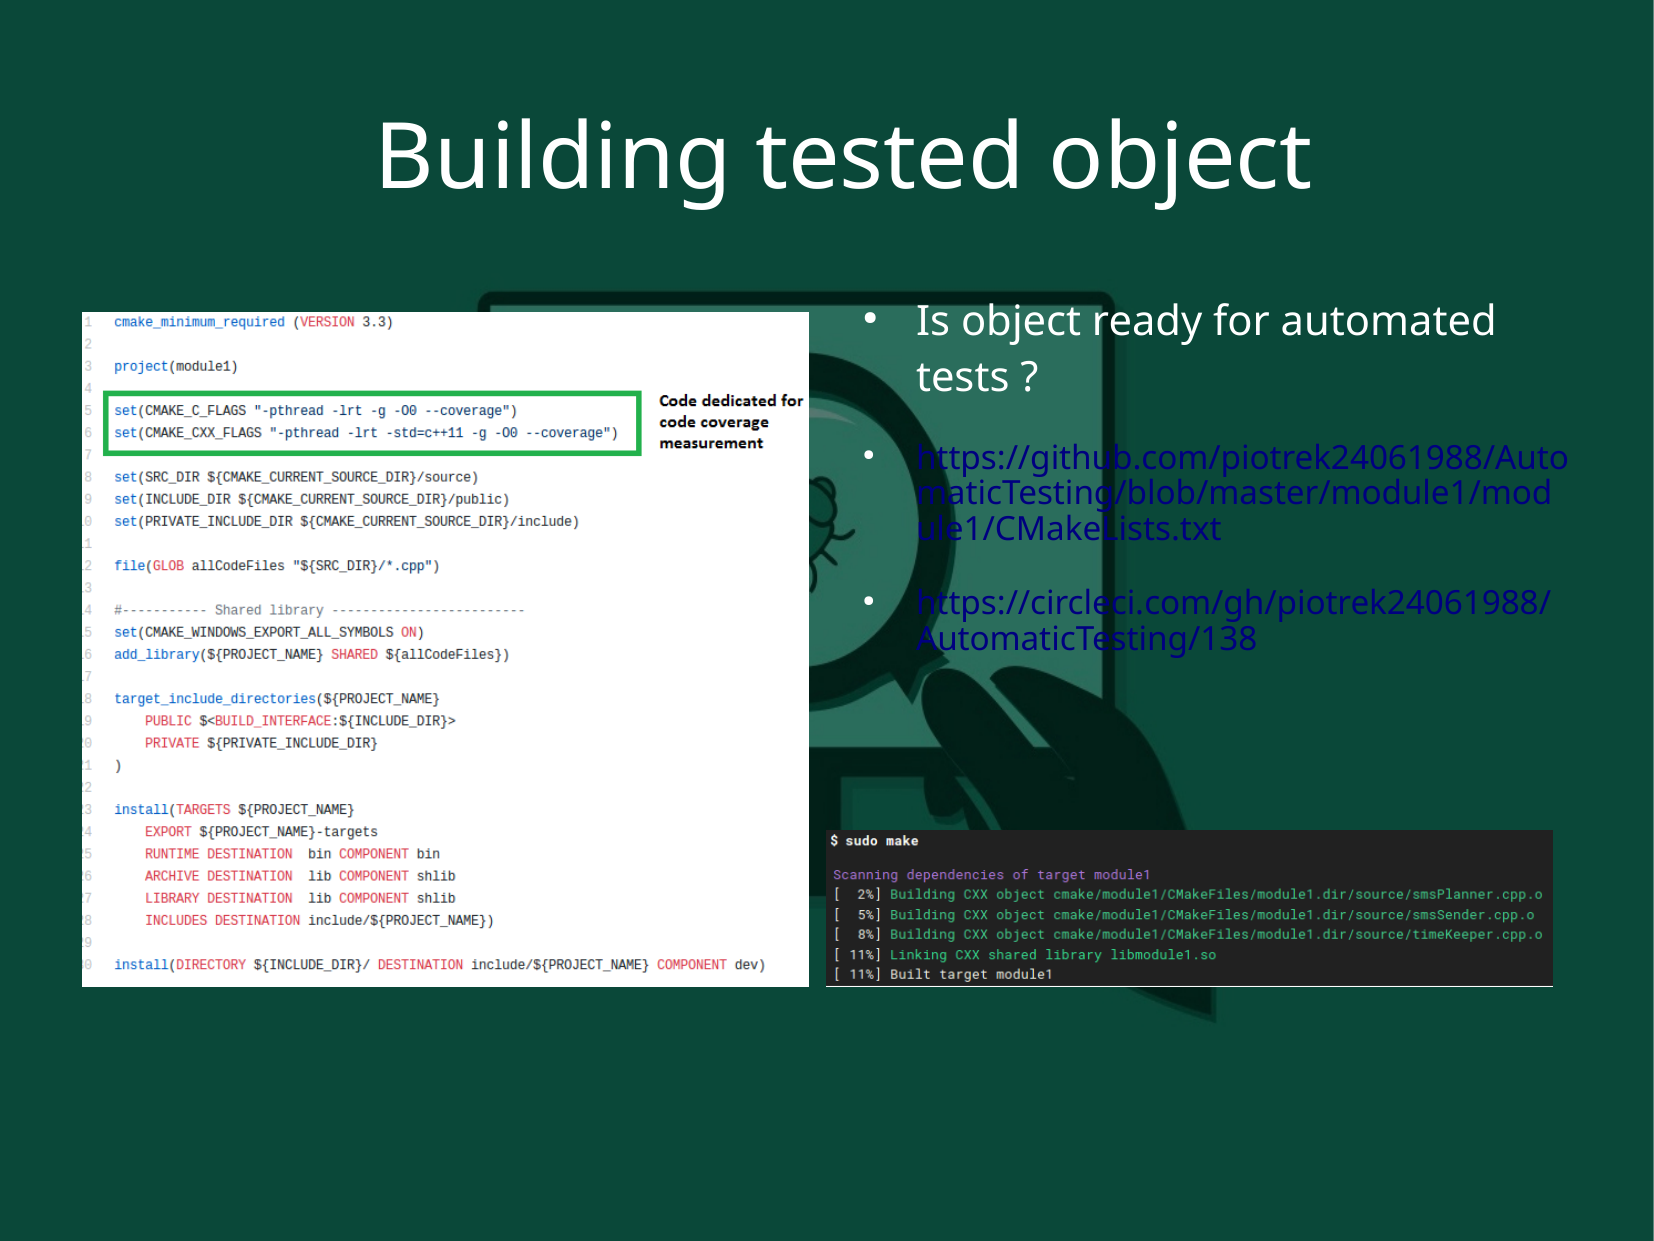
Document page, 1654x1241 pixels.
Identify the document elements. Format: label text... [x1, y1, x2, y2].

picture [0, 0, 1654, 1241]
list Is object ready for automated tests ? https://github.com/piotrek24061988/AutomaticTesting/blob/master/module1/module1/CMakeLists.txt https://circleci.com/gh/piotrek24061988/AutomaticTesting/138 [845, 290, 1572, 634]
title Building tested object [82, 49, 1571, 257]
